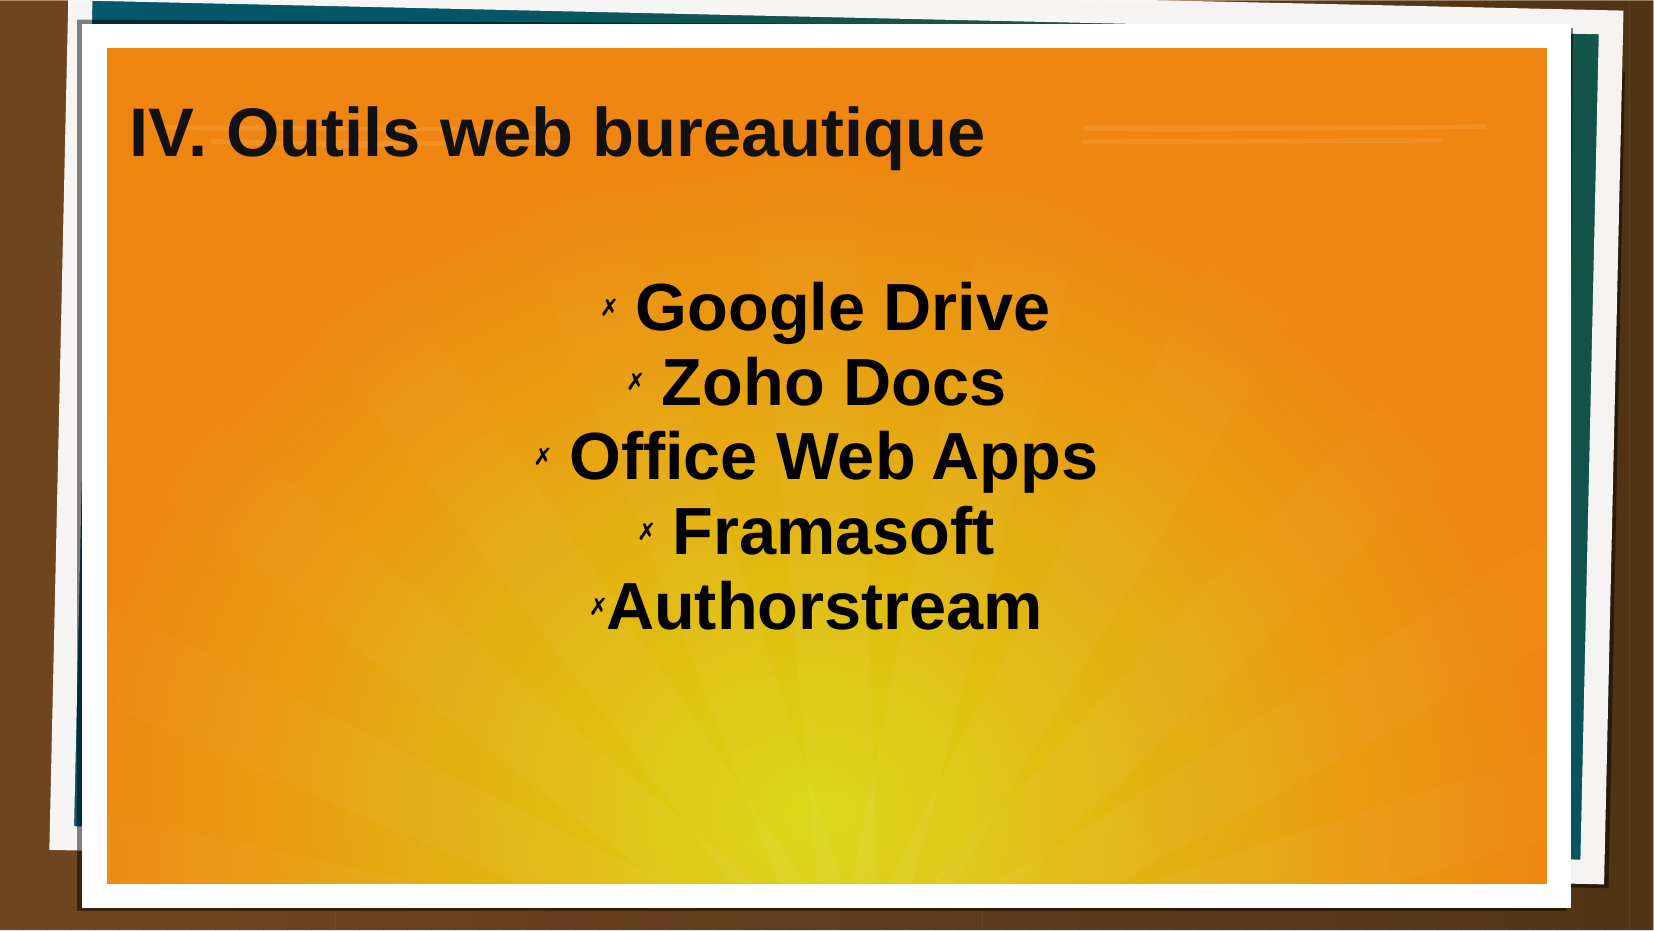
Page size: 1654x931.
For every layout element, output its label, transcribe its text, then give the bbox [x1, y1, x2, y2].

subtitle Google Drive Zoho Docs Office Web Apps Framasoft Authorstream [82, 224, 1571, 764]
title IV. Outils web bureautique [129, 56, 1489, 210]
